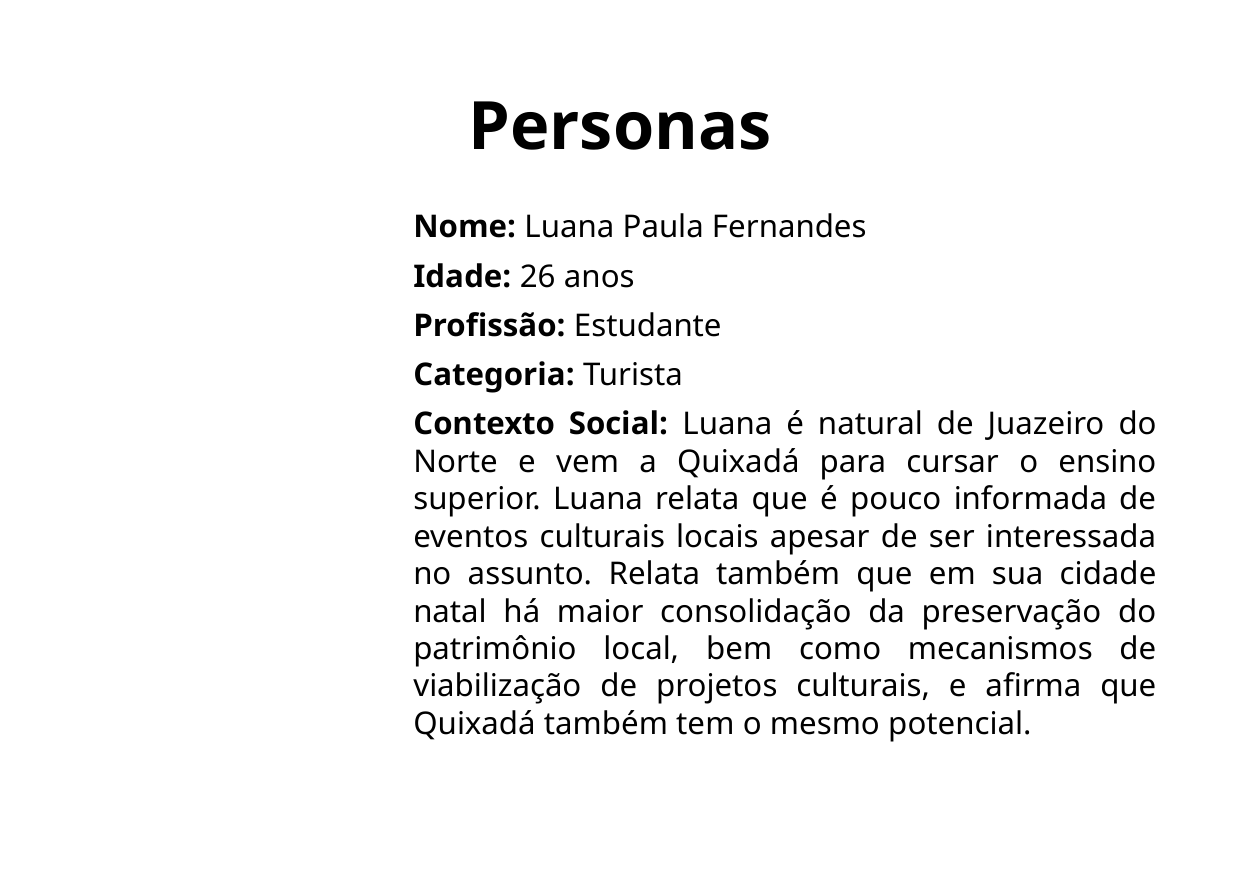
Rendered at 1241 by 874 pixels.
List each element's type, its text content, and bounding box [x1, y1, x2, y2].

text_box Nome: Luana Paula Fernandes​ Idade: 26​ anos Profissão: Estudante Categoria: Turista Contexto Social: Luana é natural de Juazeiro do Norte e vem a Quixadá para cursar o ensino superior. Luana relata que é pouco informada de eventos culturais locais apesar de ser interessada no assunto. Relata também que em sua cidade natal há maior consolidação da preservação do patrimônio local, bem como mecanismos de viabilização de projetos culturais, e afirma que Quixadá também tem o mesmo potencial. [413, 206, 1158, 798]
text_box Personas [58, 82, 1181, 163]
